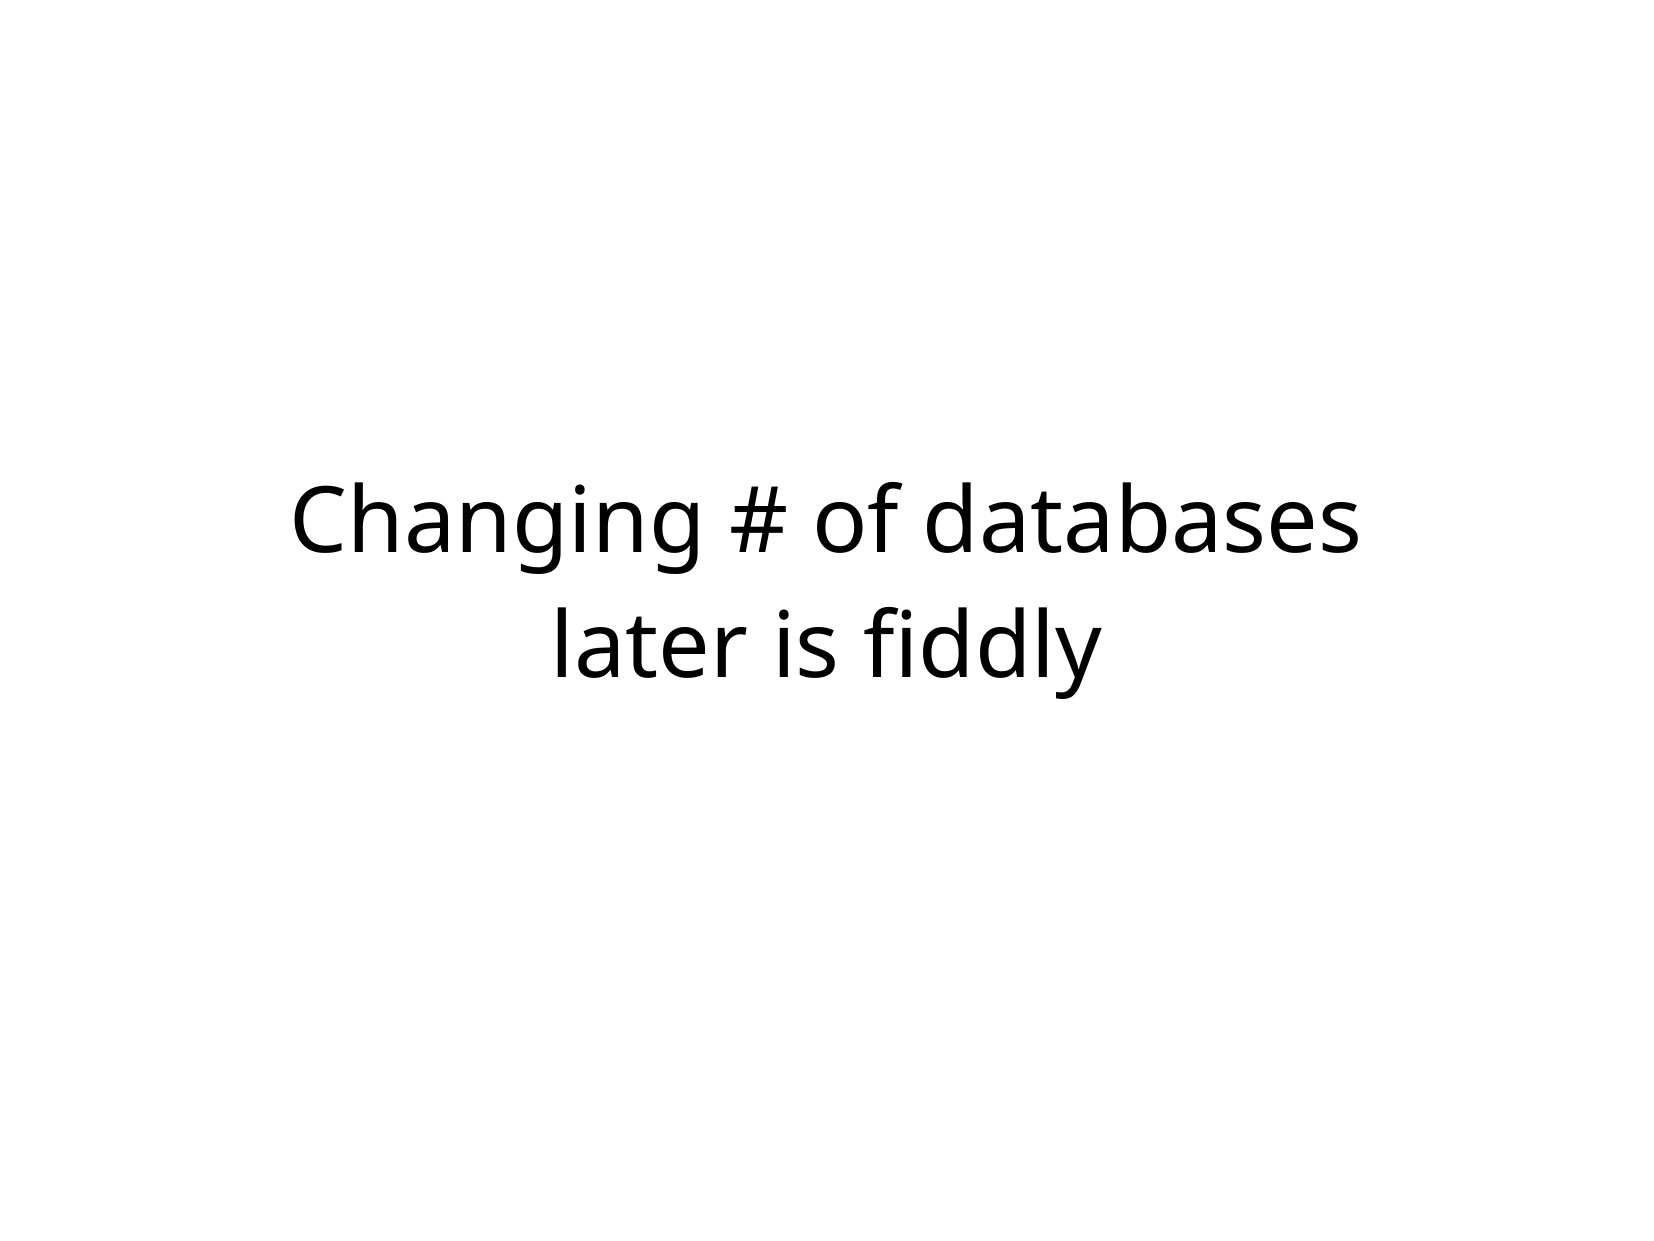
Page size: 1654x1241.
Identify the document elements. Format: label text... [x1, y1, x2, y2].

subtitle Changing # of databases later is fiddly [82, 56, 1571, 1102]
